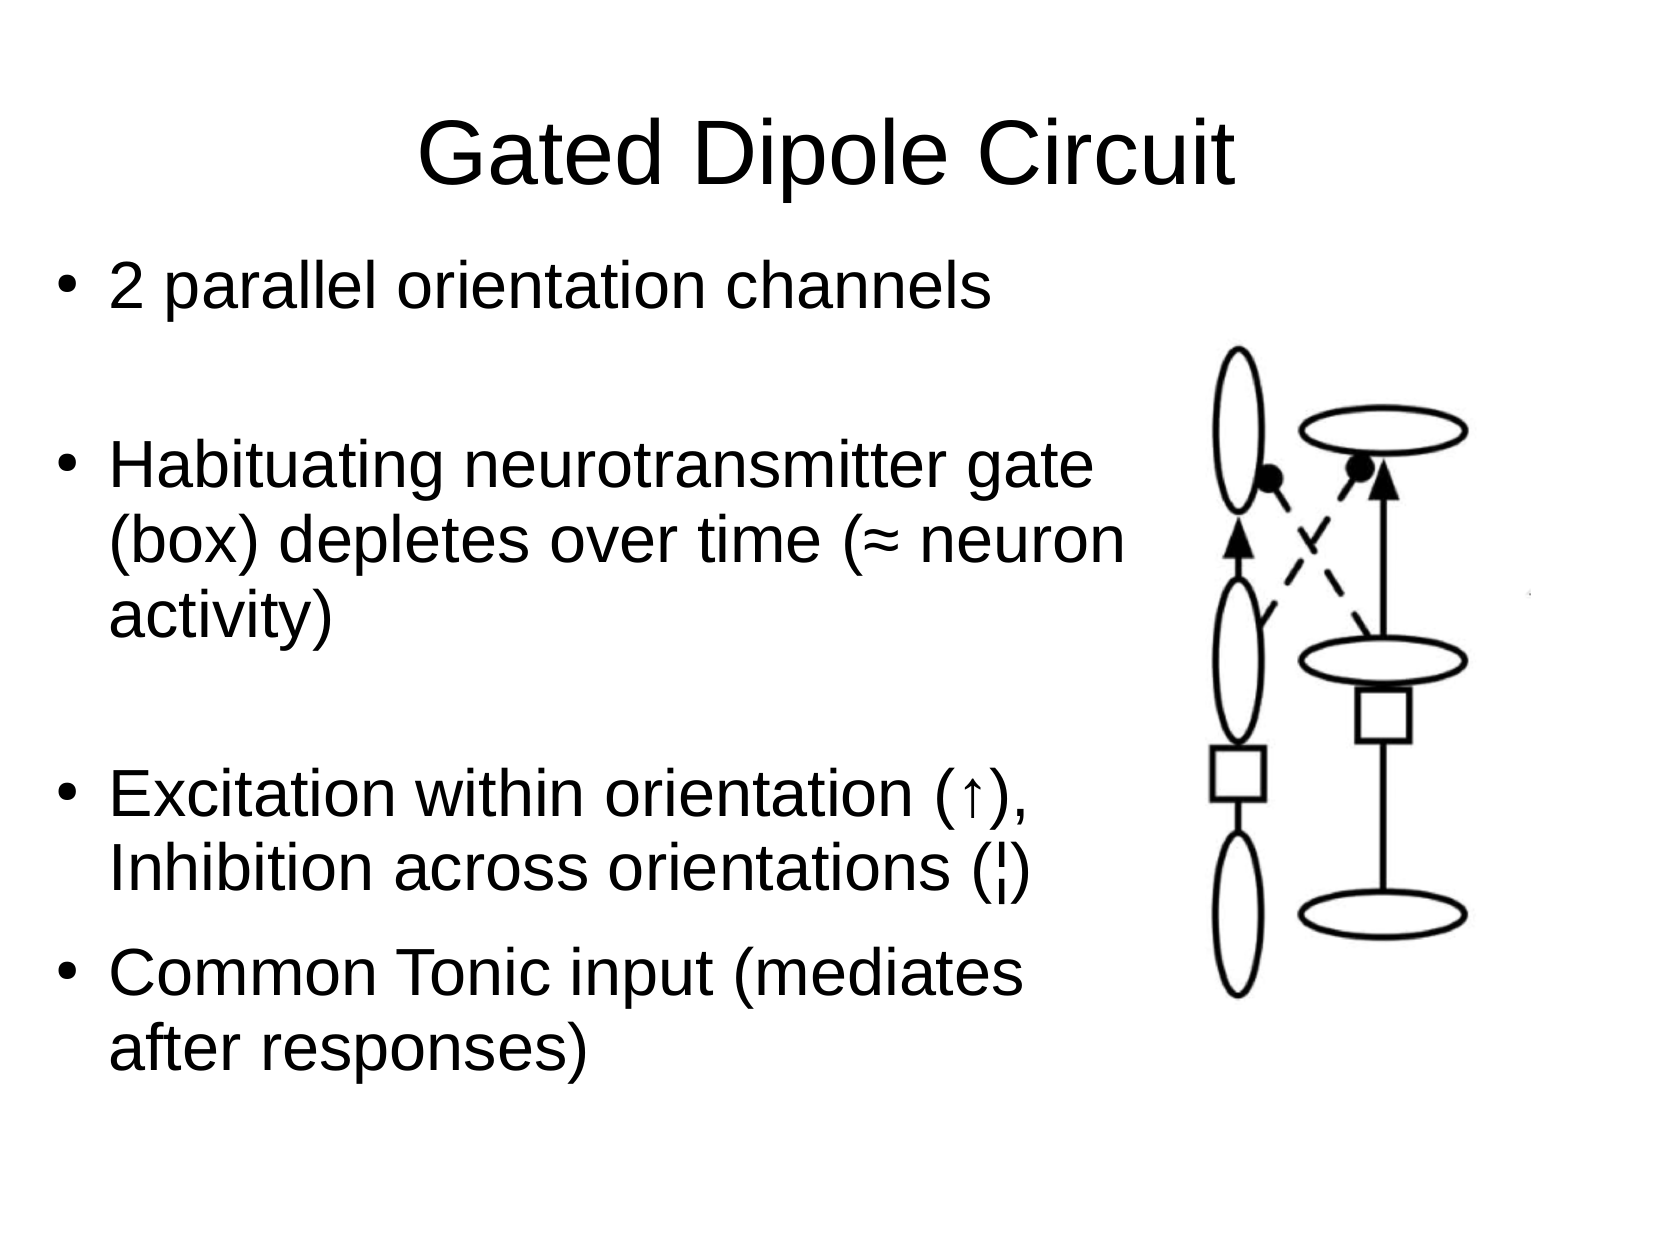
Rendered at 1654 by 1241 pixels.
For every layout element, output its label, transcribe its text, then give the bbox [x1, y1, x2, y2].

list 2 parallel orientation channels Habituating neurotransmitter gate (box) depletes over time (≈ neuron activity) Excitation within orientation (↑), Inhibition across orientations (¦) Common Tonic input (mediates after responses) [37, 247, 1170, 1143]
title Gated Dipole Circuit [82, 49, 1571, 257]
picture [1126, 315, 1531, 1022]
